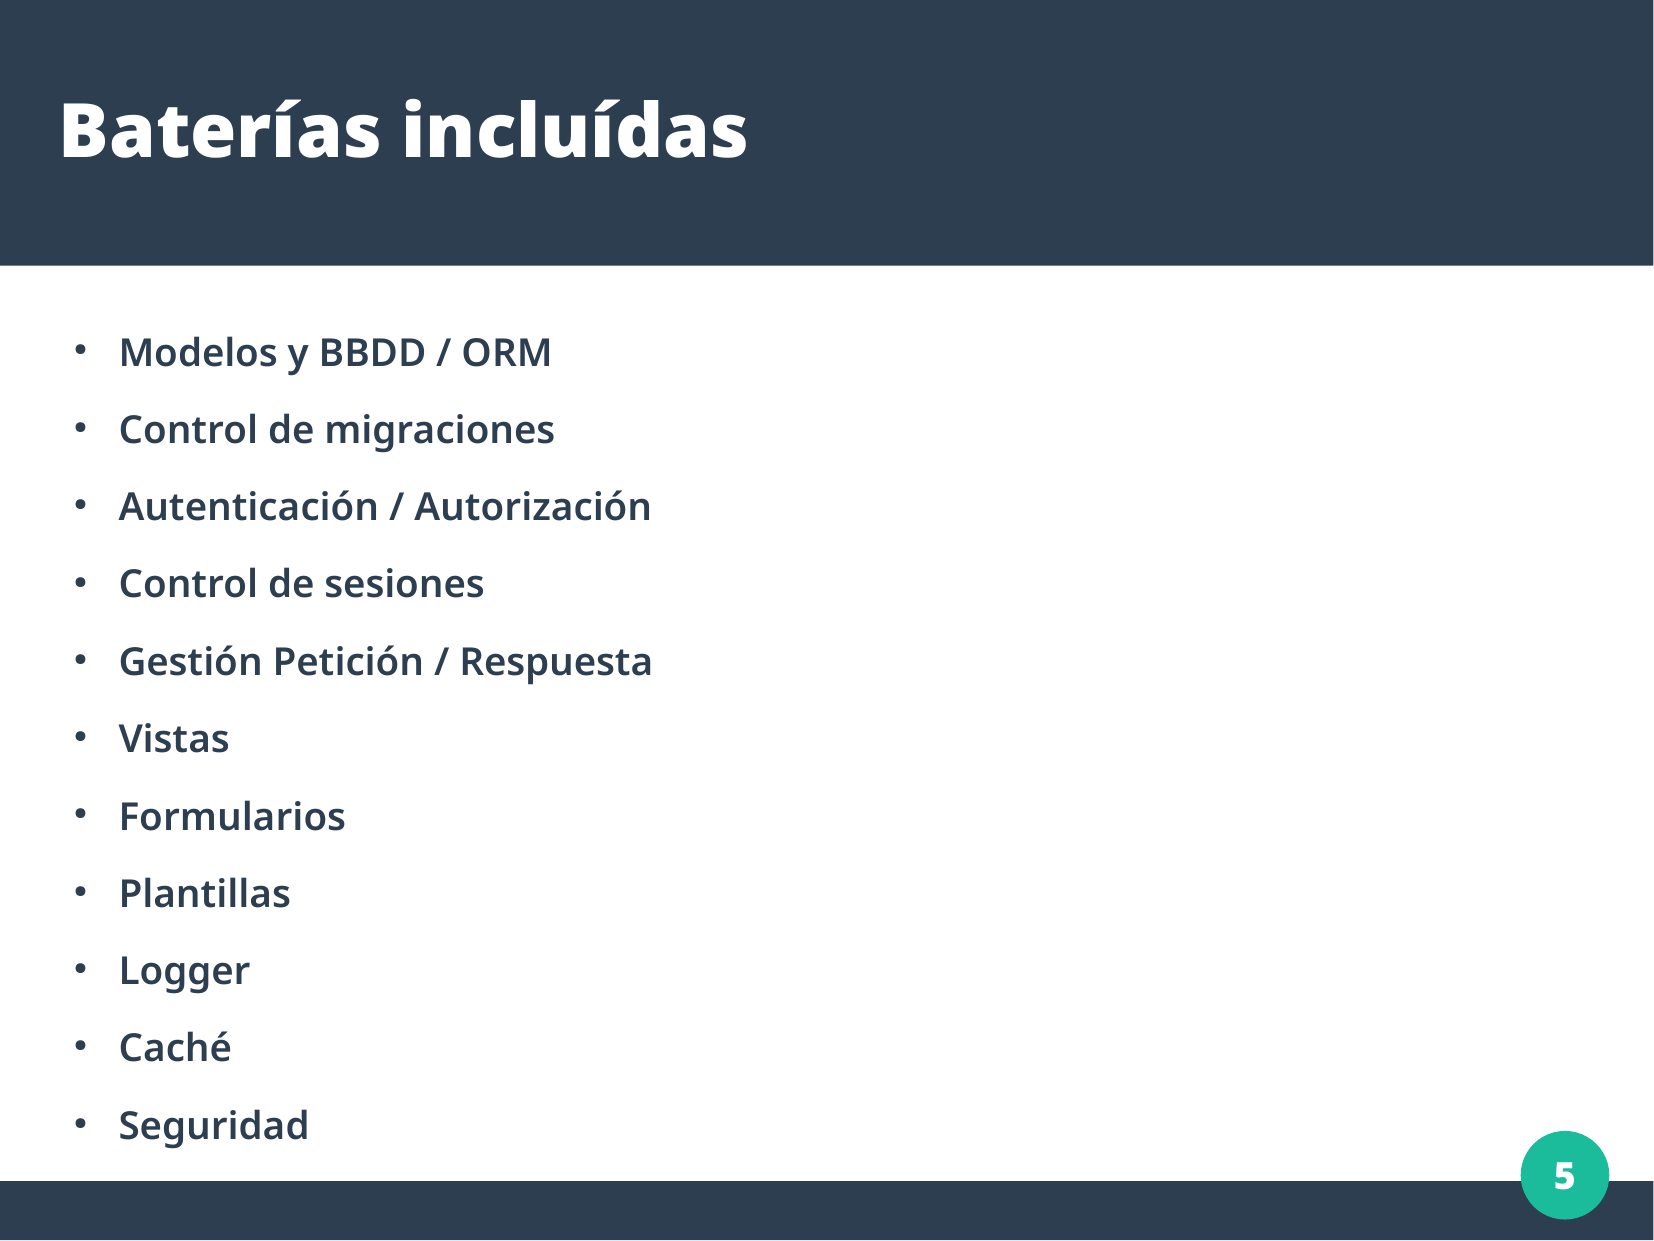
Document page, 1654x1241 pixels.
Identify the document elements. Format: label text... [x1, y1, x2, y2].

title Baterías incluídas [59, 49, 1595, 207]
list Modelos y BBDD / ORM Control de migraciones Autenticación / Autorización Control de sesiones Gestión Petición / Respuesta Vistas Formularios Plantillas Logger Caché Seguridad [59, 324, 1595, 1152]
